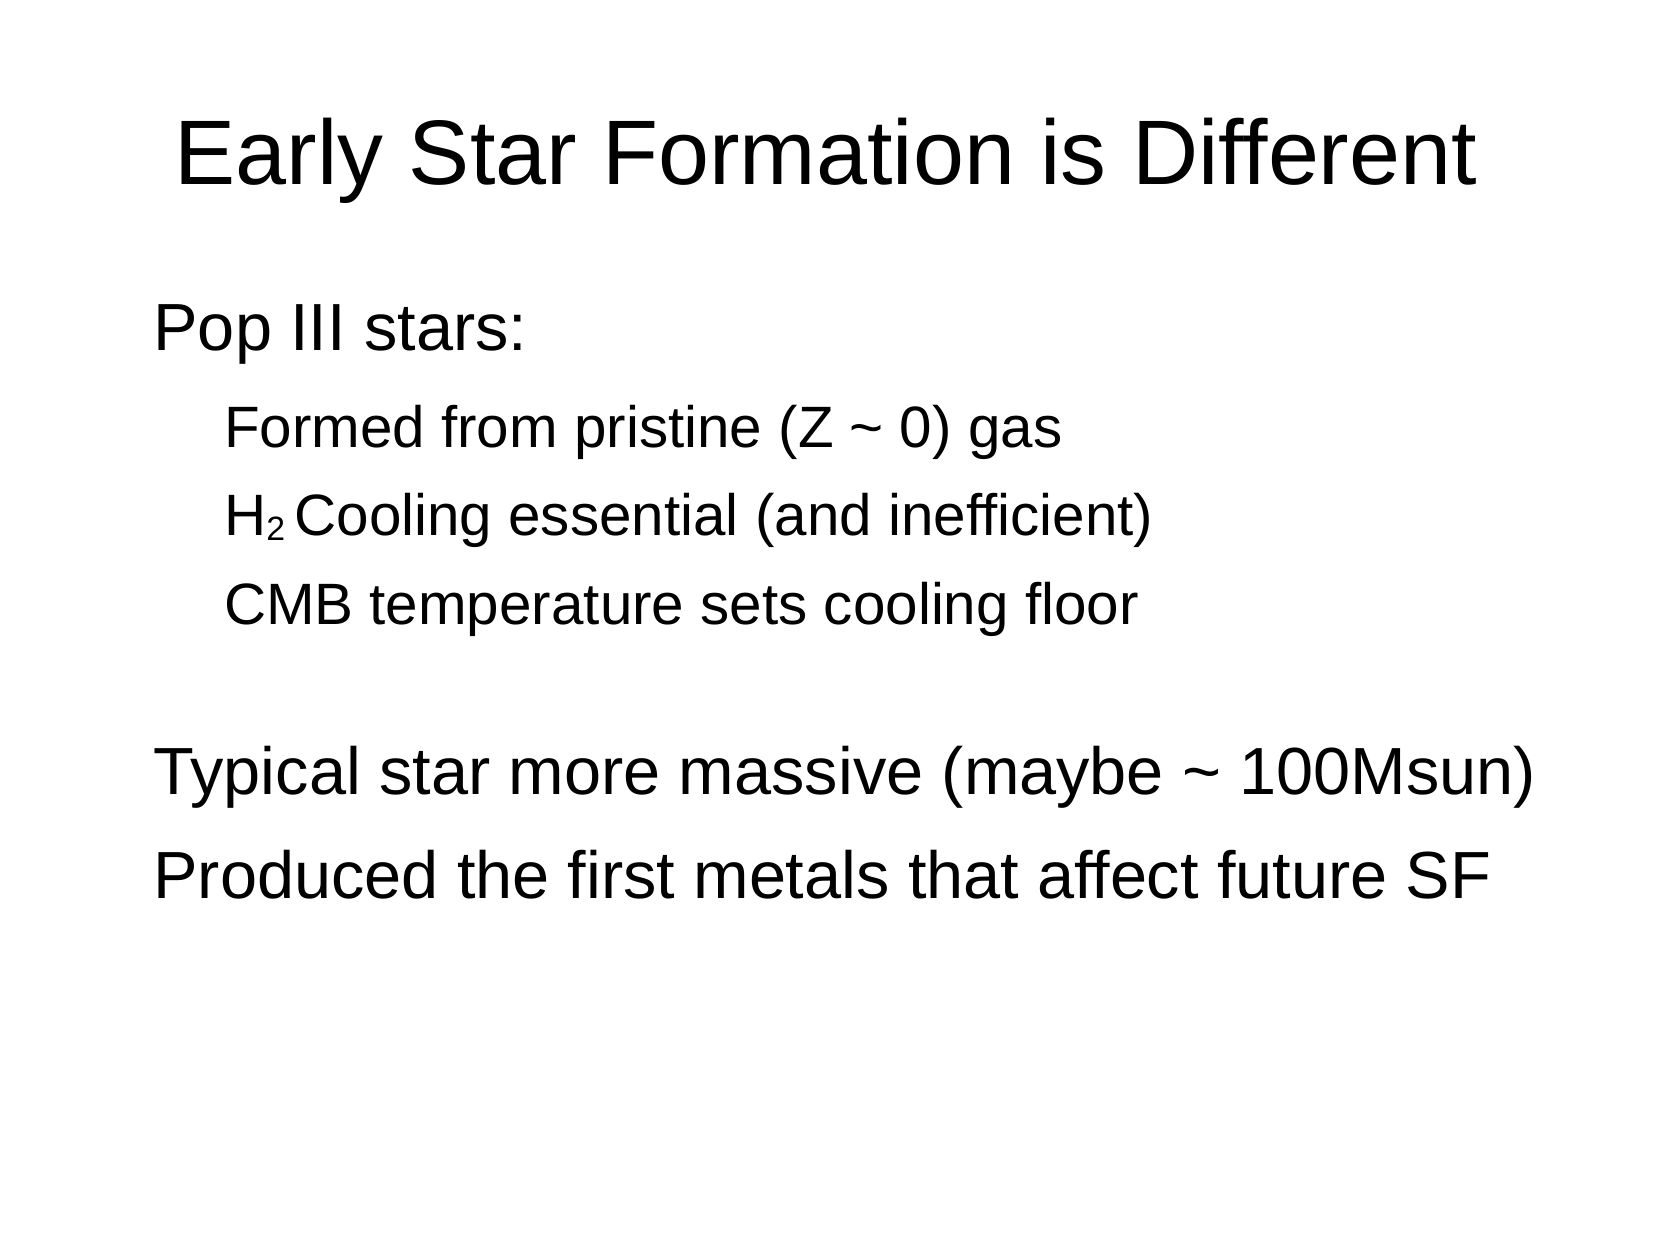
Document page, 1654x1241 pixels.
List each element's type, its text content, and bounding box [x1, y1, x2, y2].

list Pop III stars: Formed from pristine (Z ~ 0) gas H2 Cooling essential (and inefficient) CMB temperature sets cooling floor Typical star more massive (maybe ~ 100Msun) Produced the first metals that affect future SF [82, 290, 1571, 1010]
title Early Star Formation is Different [82, 49, 1571, 257]
